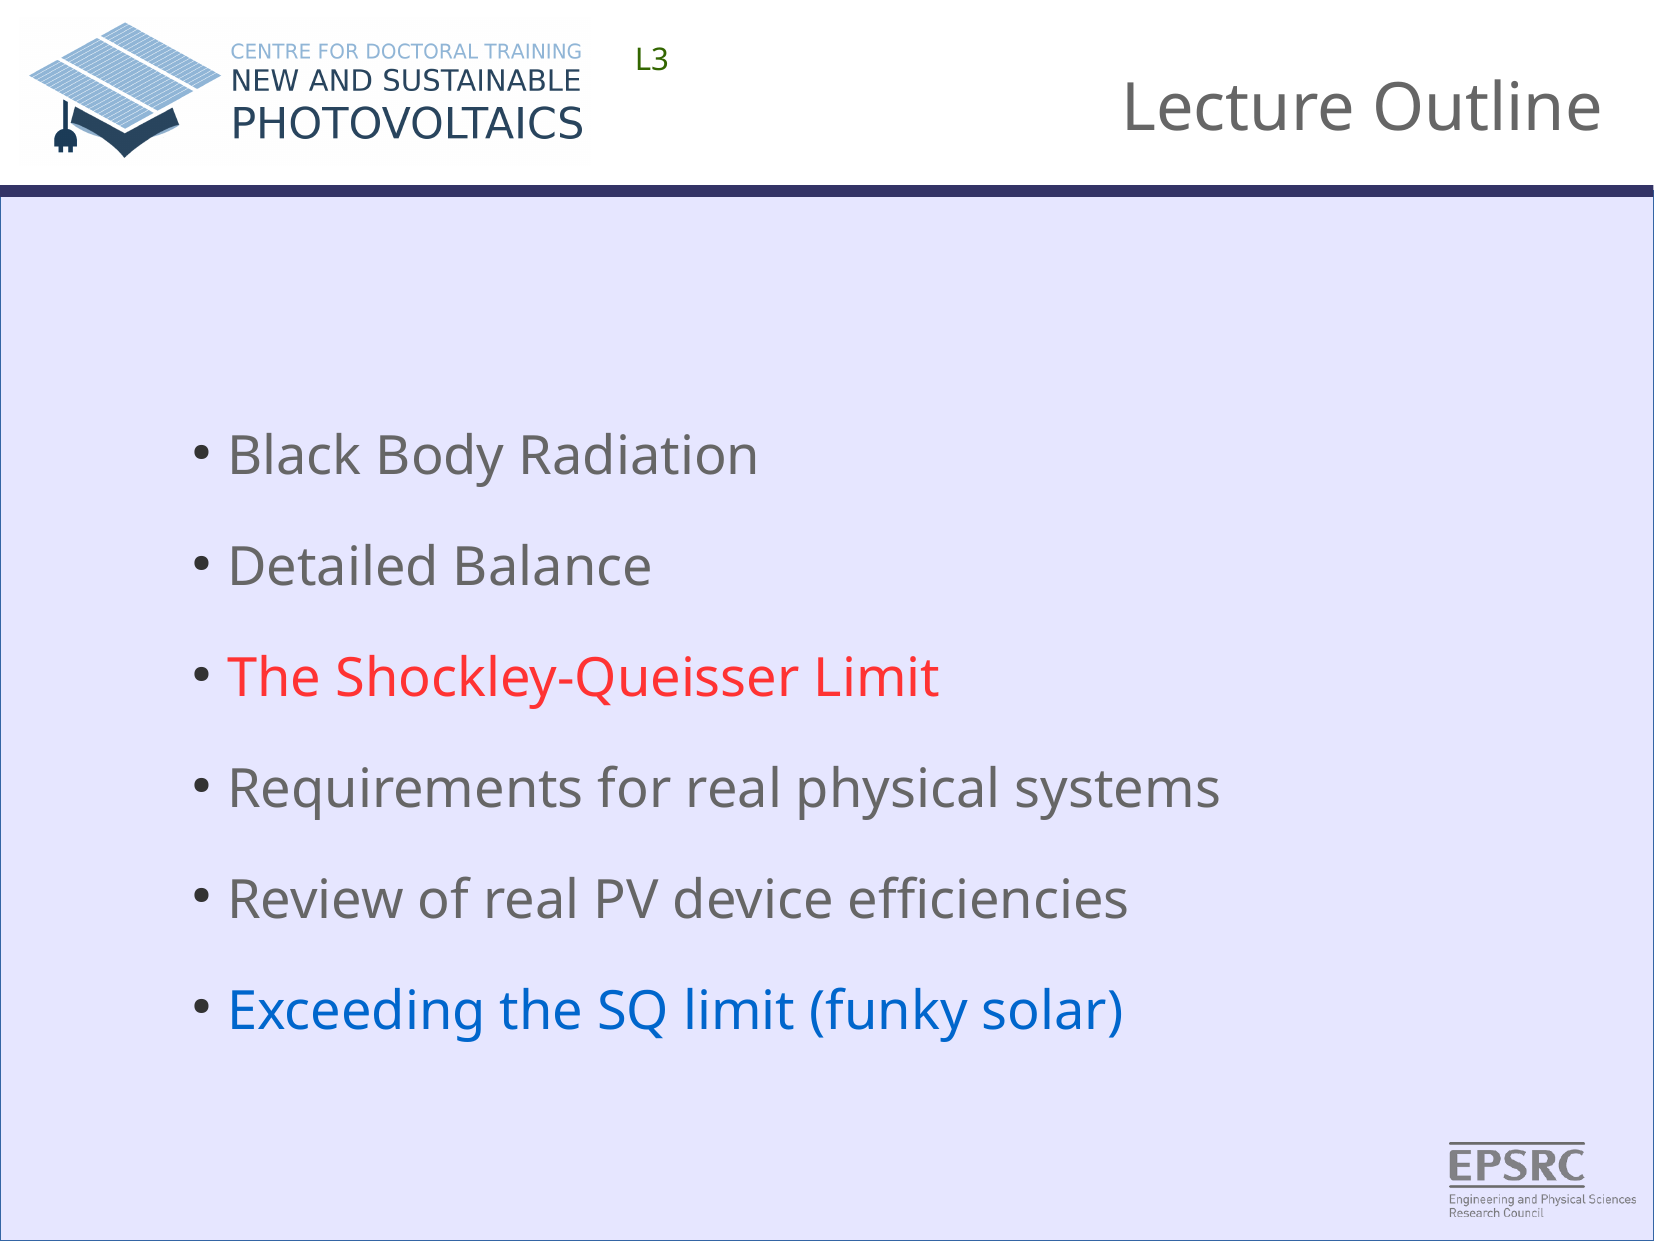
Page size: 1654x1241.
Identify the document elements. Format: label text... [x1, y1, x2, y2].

text_box Lecture Outline [767, 51, 1619, 142]
picture [19, 17, 591, 166]
picture [1449, 1142, 1636, 1217]
text_box L3 [620, 29, 880, 80]
text_box [0, 197, 1654, 1241]
text_box Black Body Radiation Detailed Balance The Shockley-Queisser Limit Requirements for real physical systems Review of real PV device efficiencies Exceeding the SQ limit (funky solar) [177, 372, 1418, 971]
